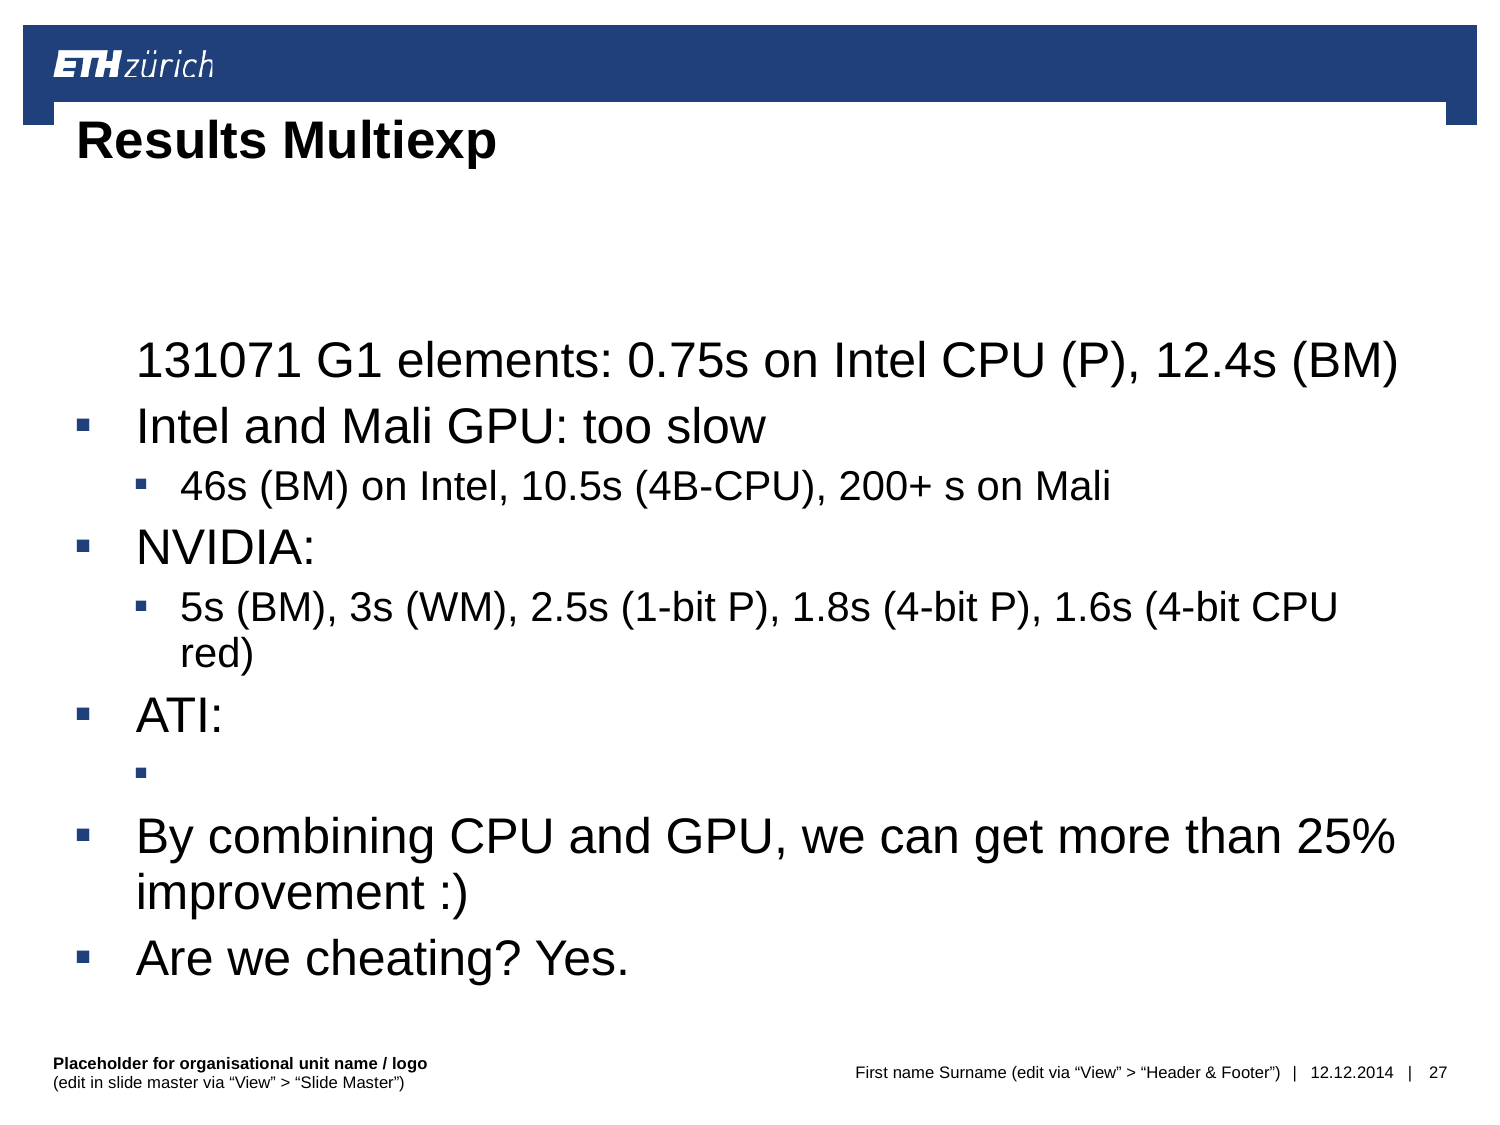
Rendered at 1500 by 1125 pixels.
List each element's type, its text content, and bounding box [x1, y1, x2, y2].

title Results Multiexp [53, 101, 1447, 262]
list 131071 G1 elements: 0.75s on Intel CPU (P), 12.4s (BM) Intel and Mali GPU: too slow 46s (BM) on Intel, 10.5s (4B-CPU), 200+ s on Mali NVIDIA: 5s (BM), 3s (WM), 2.5s (1-bit P), 1.8s (4-bit P), 1.6s (4-bit CPU red) ATI: By combining CPU and GPU, we can get more than 25% improvement :) Are we cheating? Yes. [53, 331, 1447, 1023]
